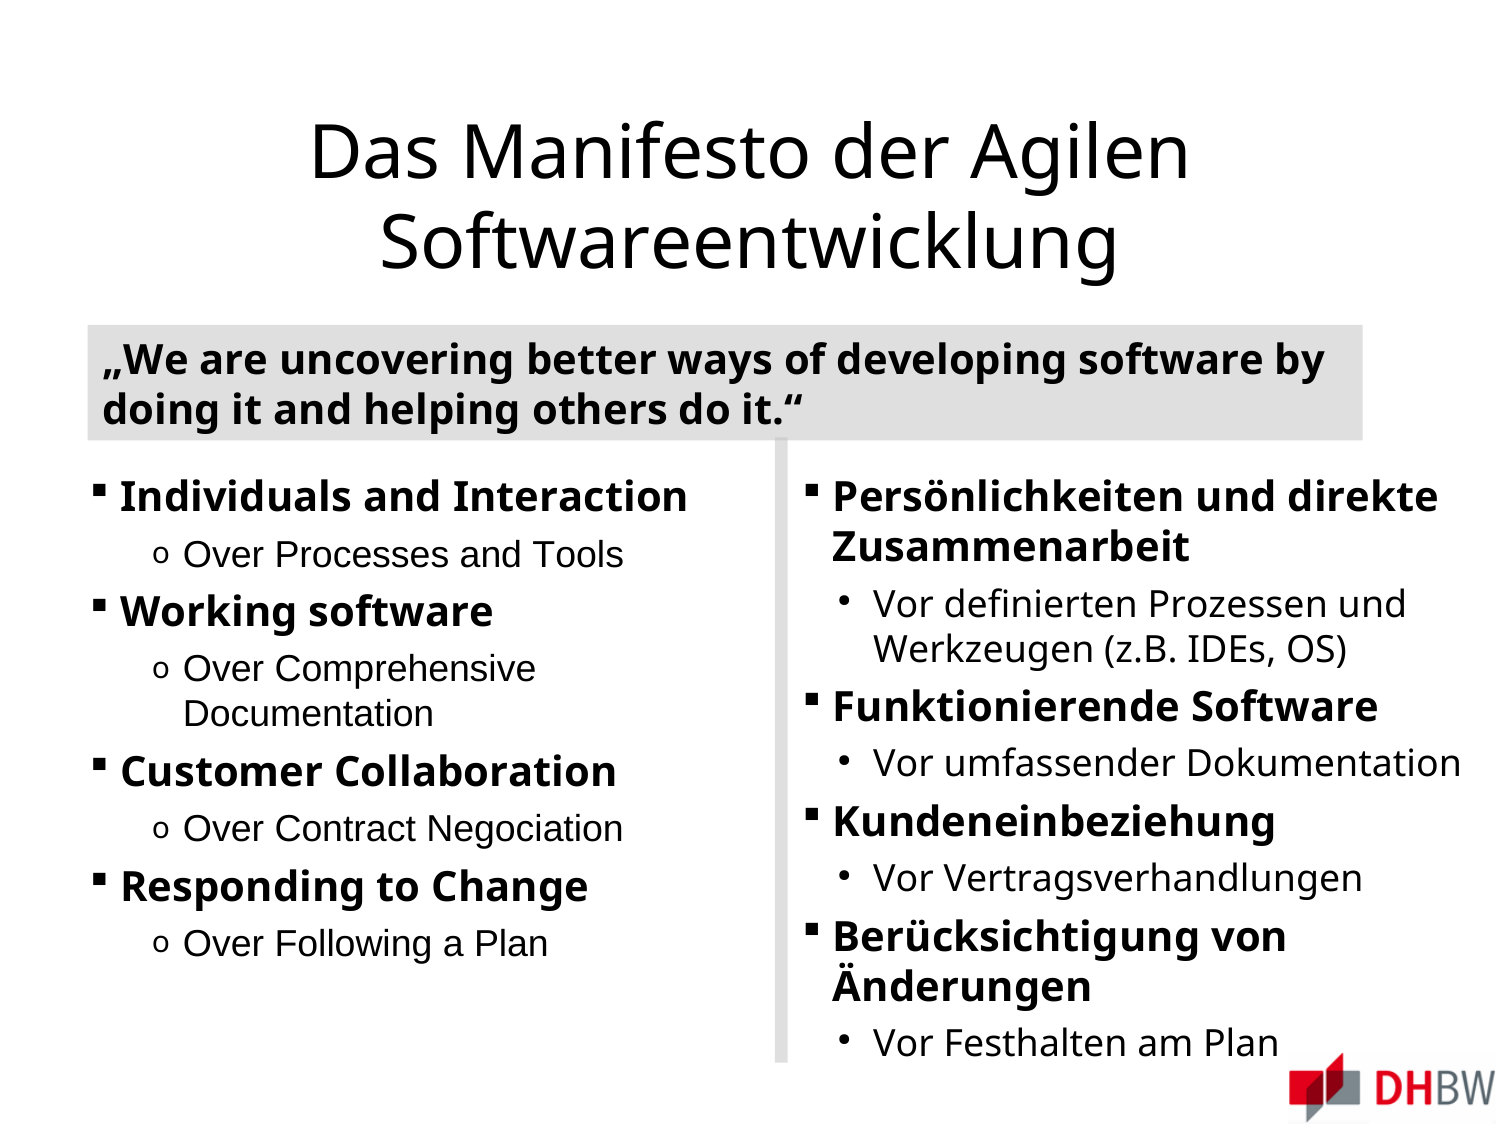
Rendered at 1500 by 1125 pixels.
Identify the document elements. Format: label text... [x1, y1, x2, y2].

list Individuals and Interaction Over Processes and Tools Working software Over Comprehensive Documentation Customer Collaboration Over Contract Negociation Responding to Change Over Following a Plan [74, 462, 774, 1038]
title Das Manifesto der Agilen Softwareentwicklung [112, 76, 1388, 312]
text_box „We are uncovering better ways of developing software by doing it and helping others do it.“ [87, 324, 1363, 441]
text_box Persönlichkeiten und direkte Zusammenarbeit Vor definierten Prozessen und Werkzeugen (z.B. IDEs, OS) Funktionierende Software Vor umfassender Dokumentation Kundeneinbeziehung Vor Vertragsverhandlungen Berücksichtigung von Änderungen Vor Festhalten am Plan [788, 462, 1500, 1038]
picture [1288, 1051, 1496, 1124]
text_box [774, 437, 788, 1063]
